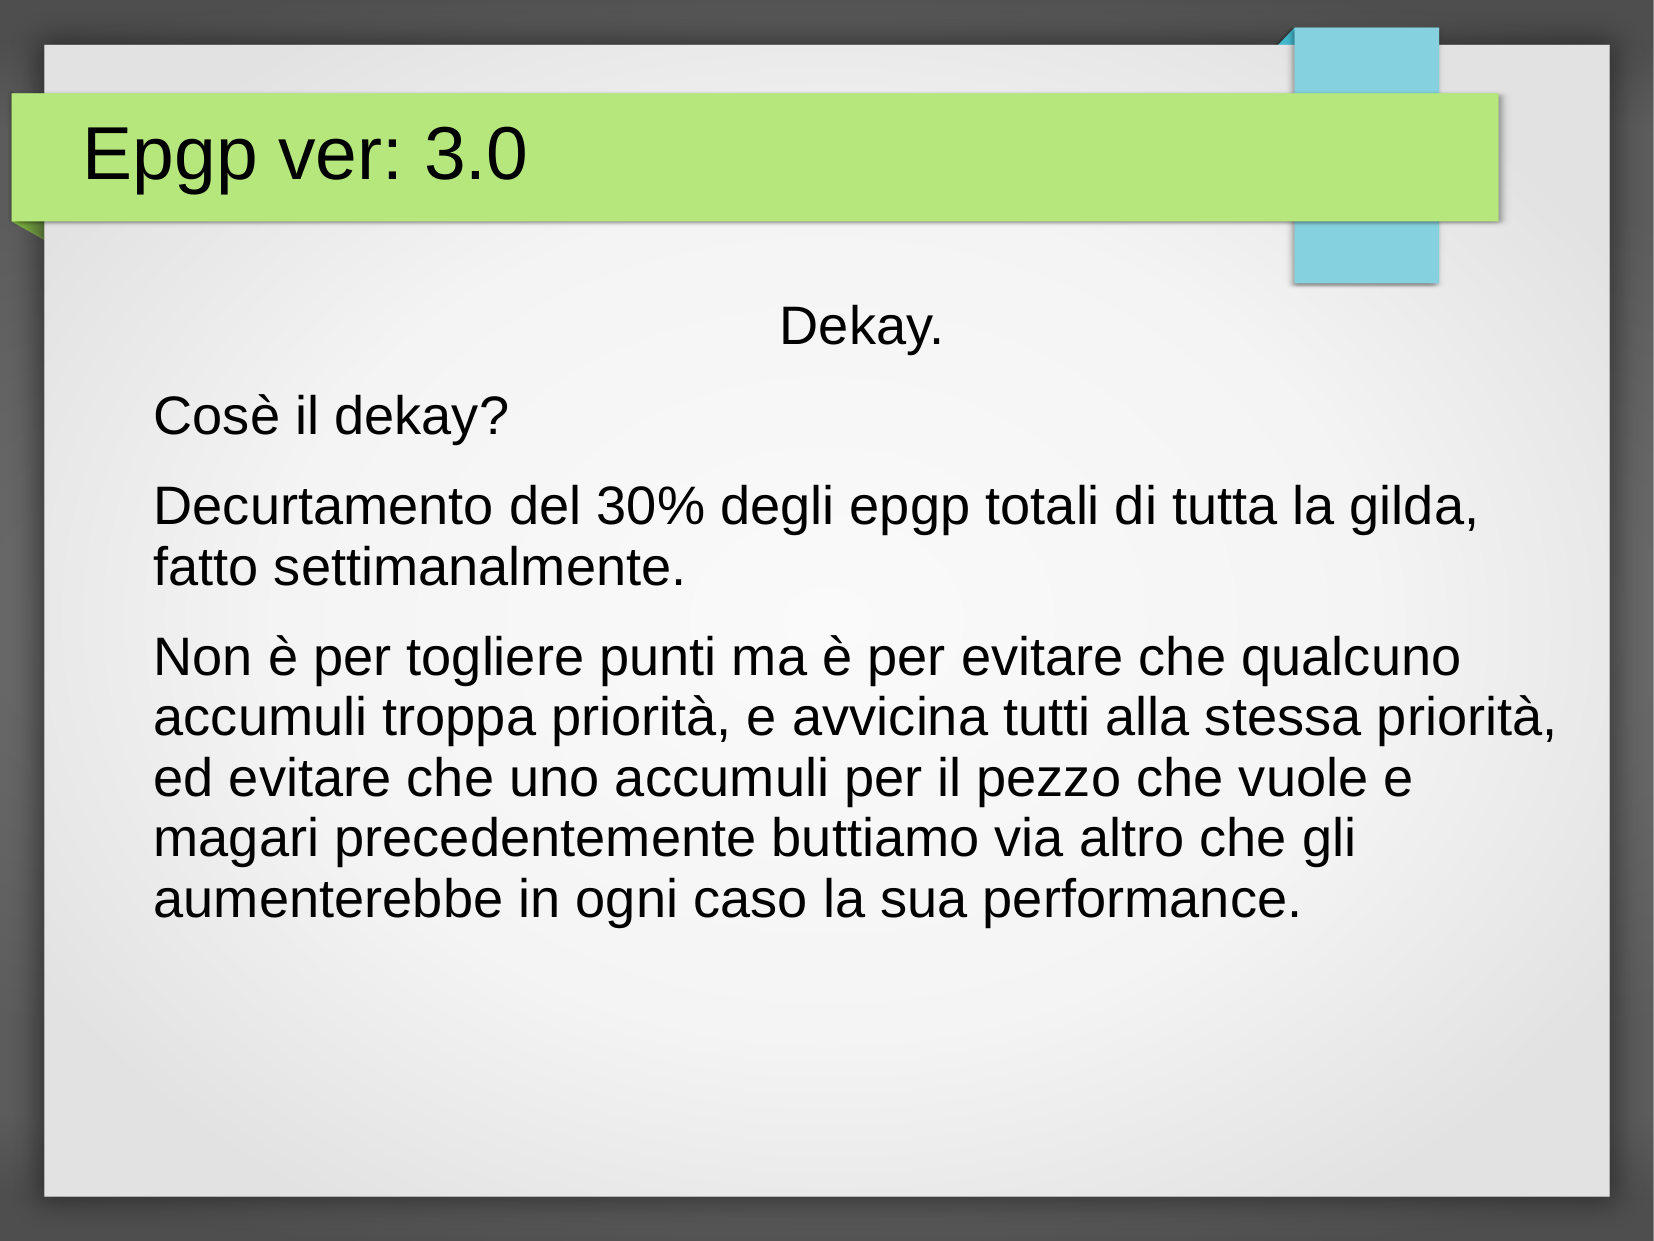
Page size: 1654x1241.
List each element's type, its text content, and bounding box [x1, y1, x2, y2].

picture [0, 0, 1654, 1241]
list Dekay. Cosè il dekay? Decurtamento del 30% degli epgp totali di tutta la gilda, fatto settimanalmente. Non è per togliere punti ma è per evitare che qualcuno accumuli troppa priorità, e avvicina tutti alla stessa priorità, ed evitare che uno accumuli per il pezzo che vuole e magari precedentemente buttiamo via altro che gli aumenterebbe in ogni caso la sua performance. [82, 295, 1571, 1015]
title Epgp ver: 3.0 [82, 94, 1264, 213]
